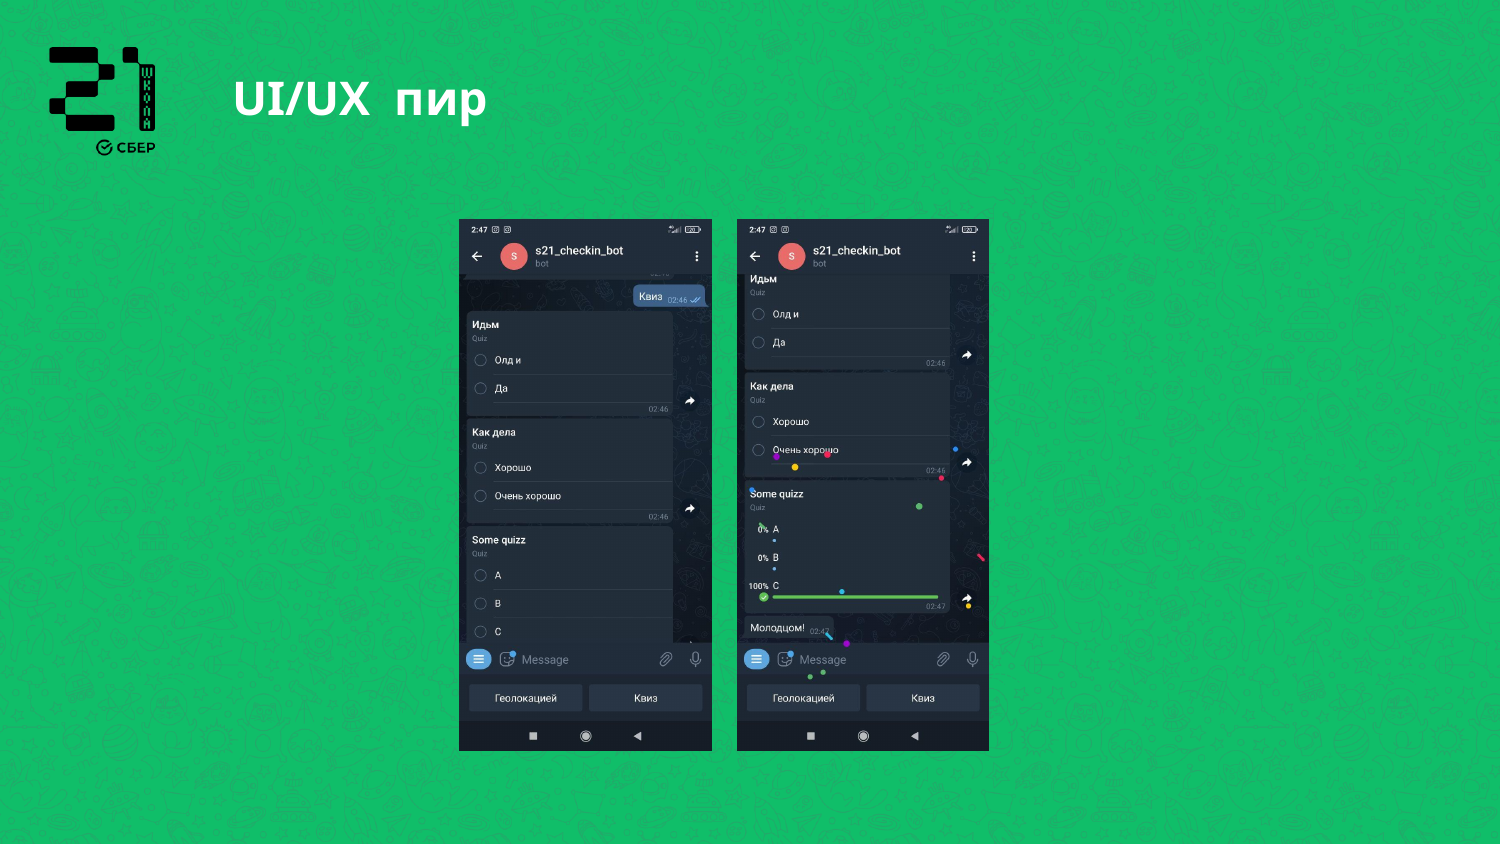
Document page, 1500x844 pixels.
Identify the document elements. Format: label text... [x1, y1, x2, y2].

title UI/UX пир [217, 50, 1459, 145]
picture [0, 0, 1500, 844]
